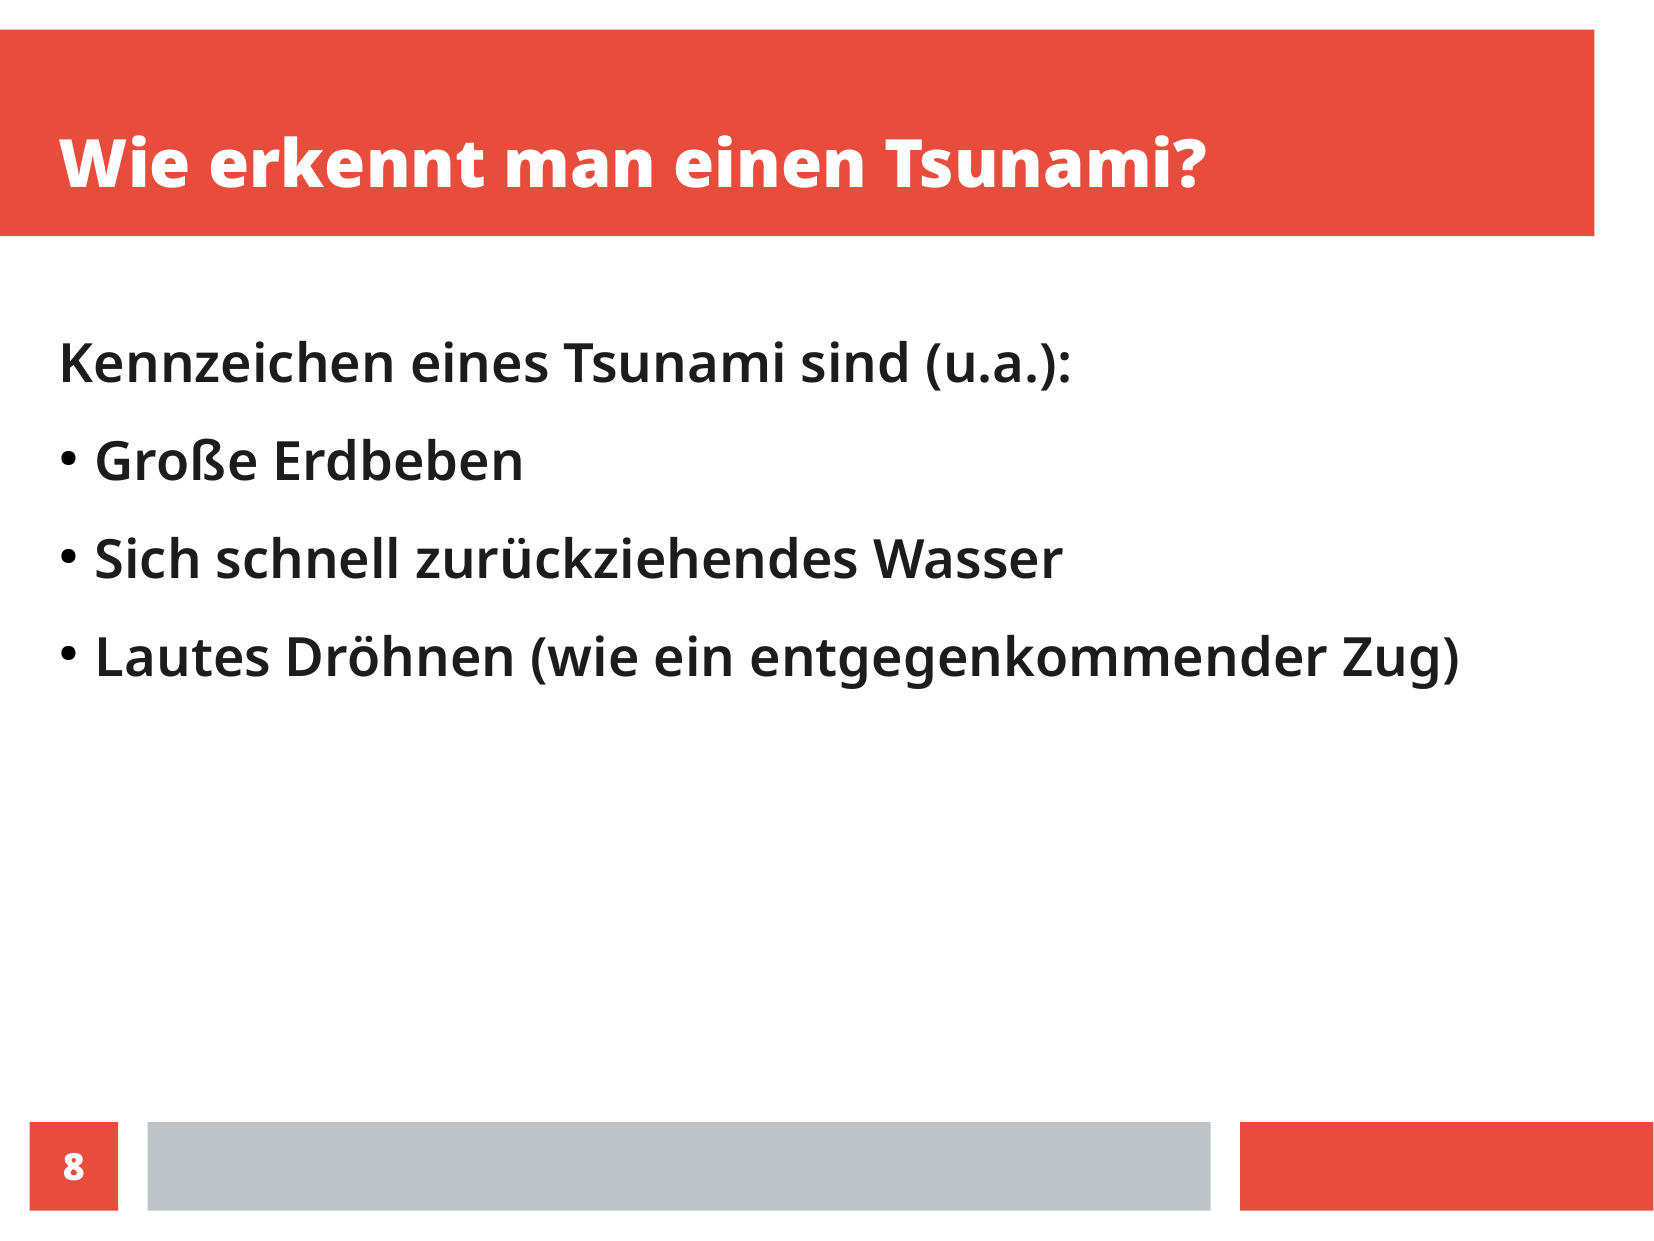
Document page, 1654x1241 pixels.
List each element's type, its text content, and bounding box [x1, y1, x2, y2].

title Wie erkennt man einen Tsunami? [59, 59, 1595, 207]
list Kennzeichen eines Tsunami sind (u.a.): Große Erdbeben Sich schnell zurückziehendes Wasser Lautes Dröhnen (wie ein entgegenkommender Zug) [59, 324, 1565, 1093]
